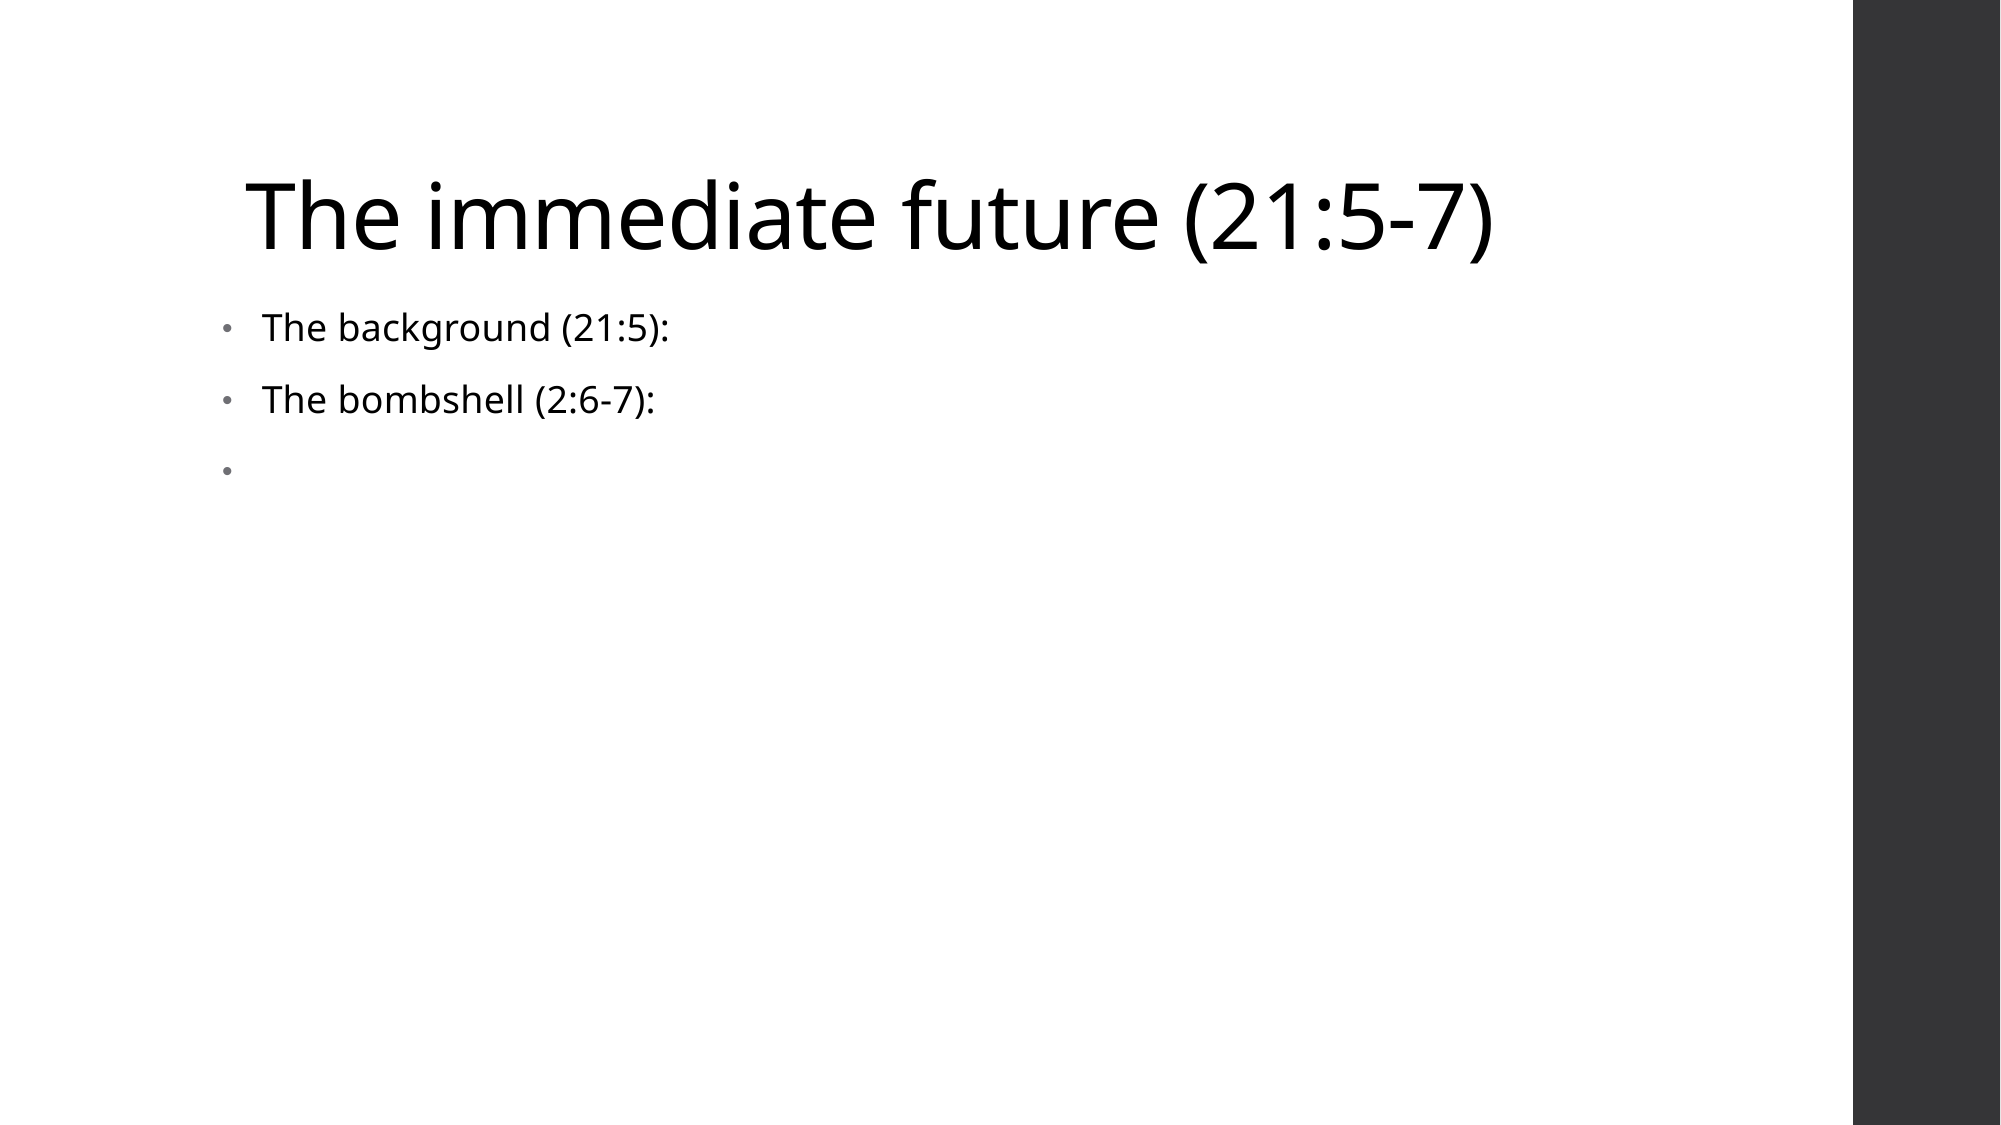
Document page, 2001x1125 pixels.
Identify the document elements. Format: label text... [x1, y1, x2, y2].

list The background (21:5): The bombshell (2:6-7): [206, 299, 1617, 1014]
title The immediate future (21:5-7) [206, 60, 1797, 278]
